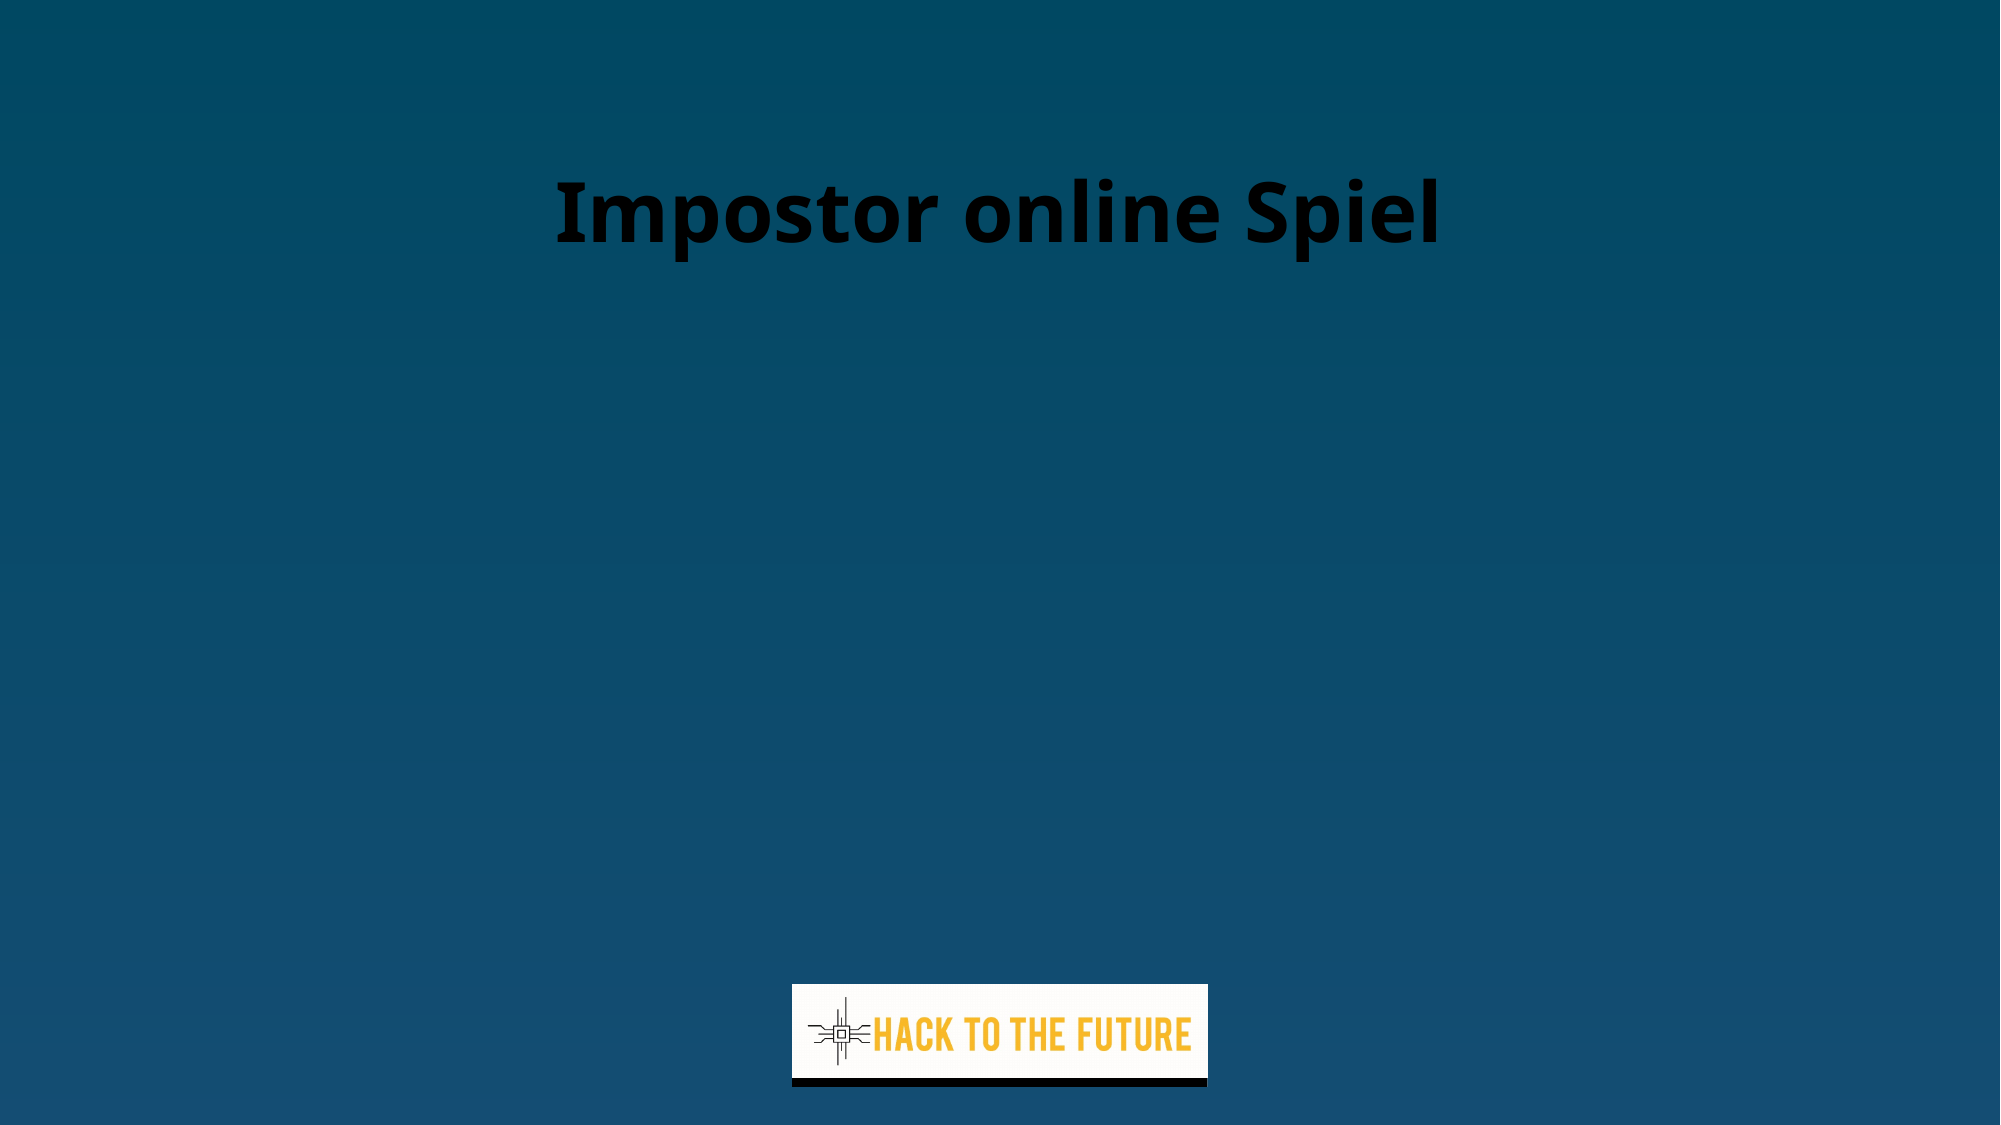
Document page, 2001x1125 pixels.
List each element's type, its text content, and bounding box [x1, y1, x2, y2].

text_box Impostor online Spiel [198, 149, 1802, 269]
text_box [0, 0, 2000, 1125]
picture [792, 984, 1208, 1078]
